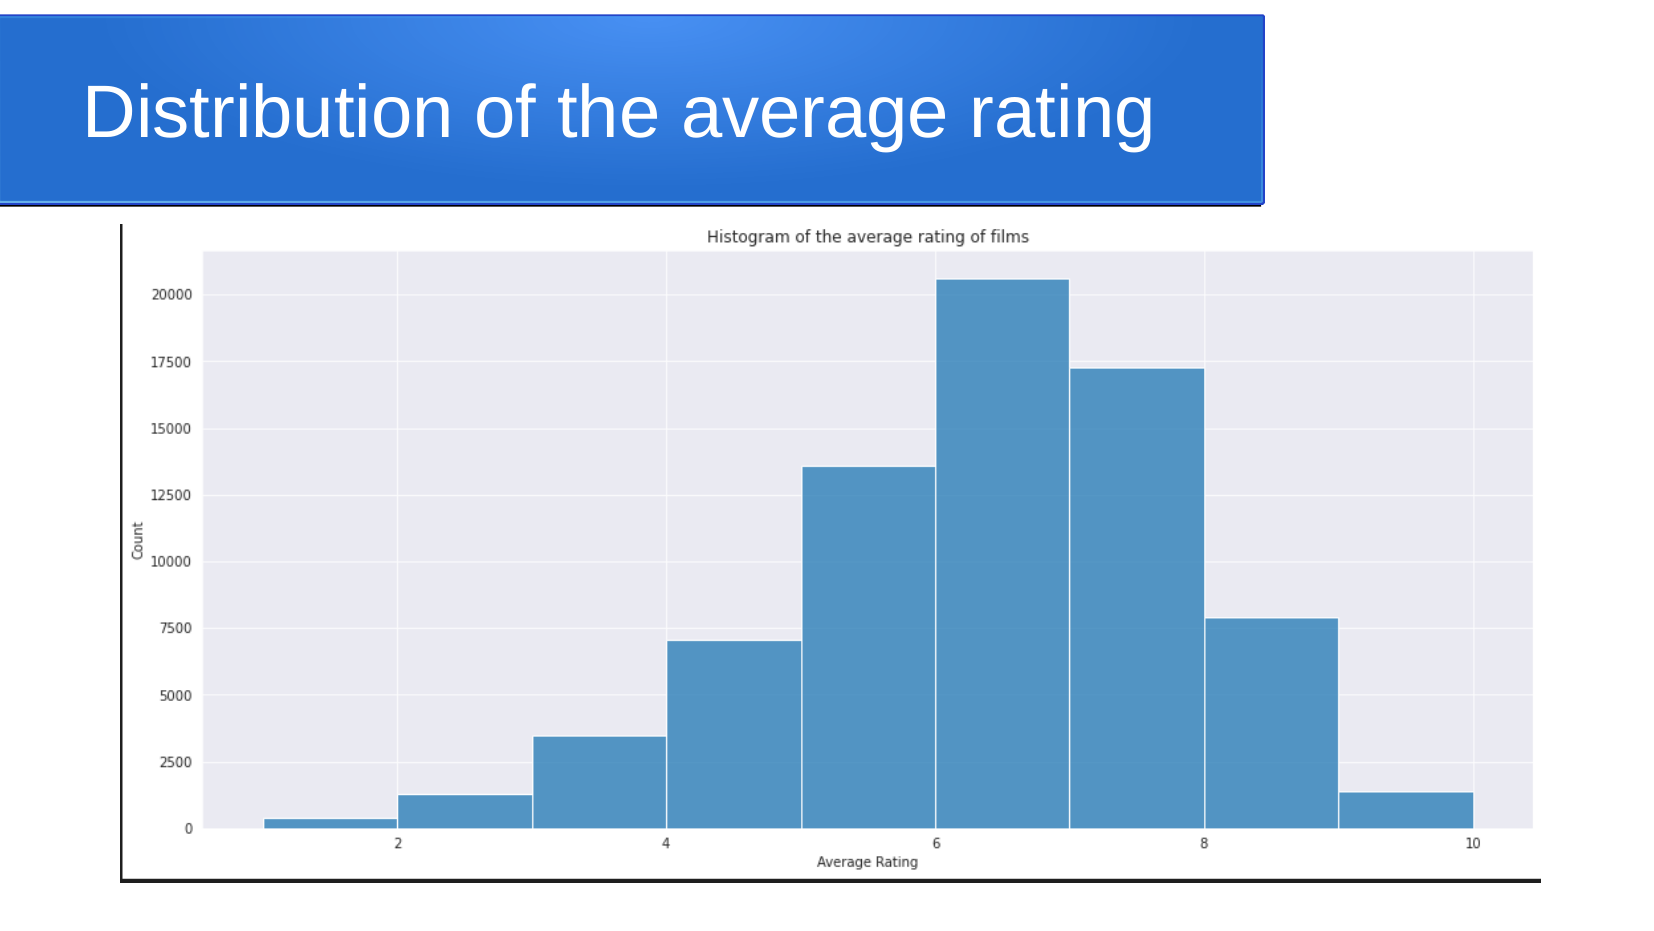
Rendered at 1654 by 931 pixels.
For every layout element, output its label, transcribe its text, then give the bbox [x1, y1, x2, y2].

title Distribution of the average rating [82, 35, 1235, 189]
picture [120, 224, 1541, 883]
